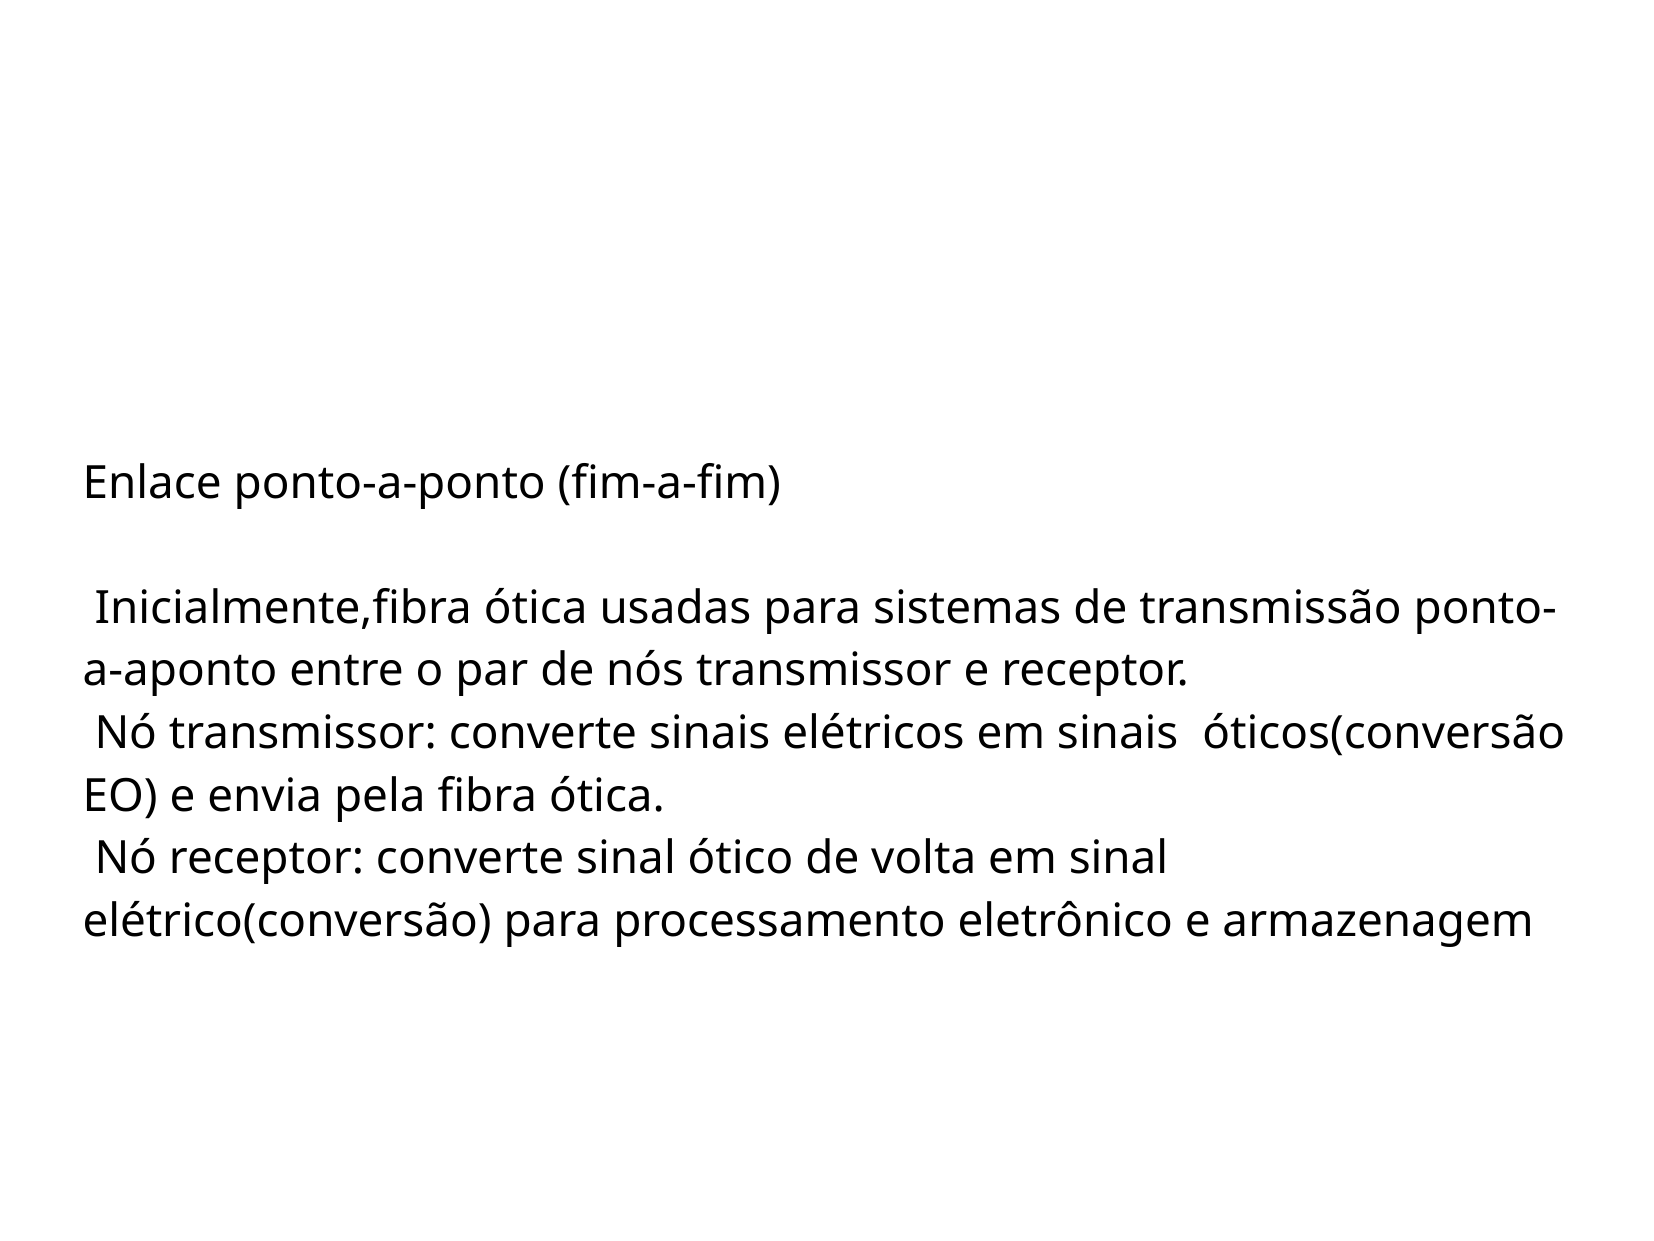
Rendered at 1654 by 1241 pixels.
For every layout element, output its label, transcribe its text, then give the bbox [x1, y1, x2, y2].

subtitle Enlace ponto-a-ponto (fim-a-fim) Inicialmente,fibra ótica usadas para sistemas de transmissão ponto-a-aponto entre o par de nós transmissor e receptor. Nó transmissor: converte sinais elétricos em sinais óticos(conversão EO) e envia pela fibra ótica. Nó receptor: converte sinal ótico de volta em sinal elétrico(conversão) para processamento eletrônico e armazenagem [82, 297, 1571, 1102]
